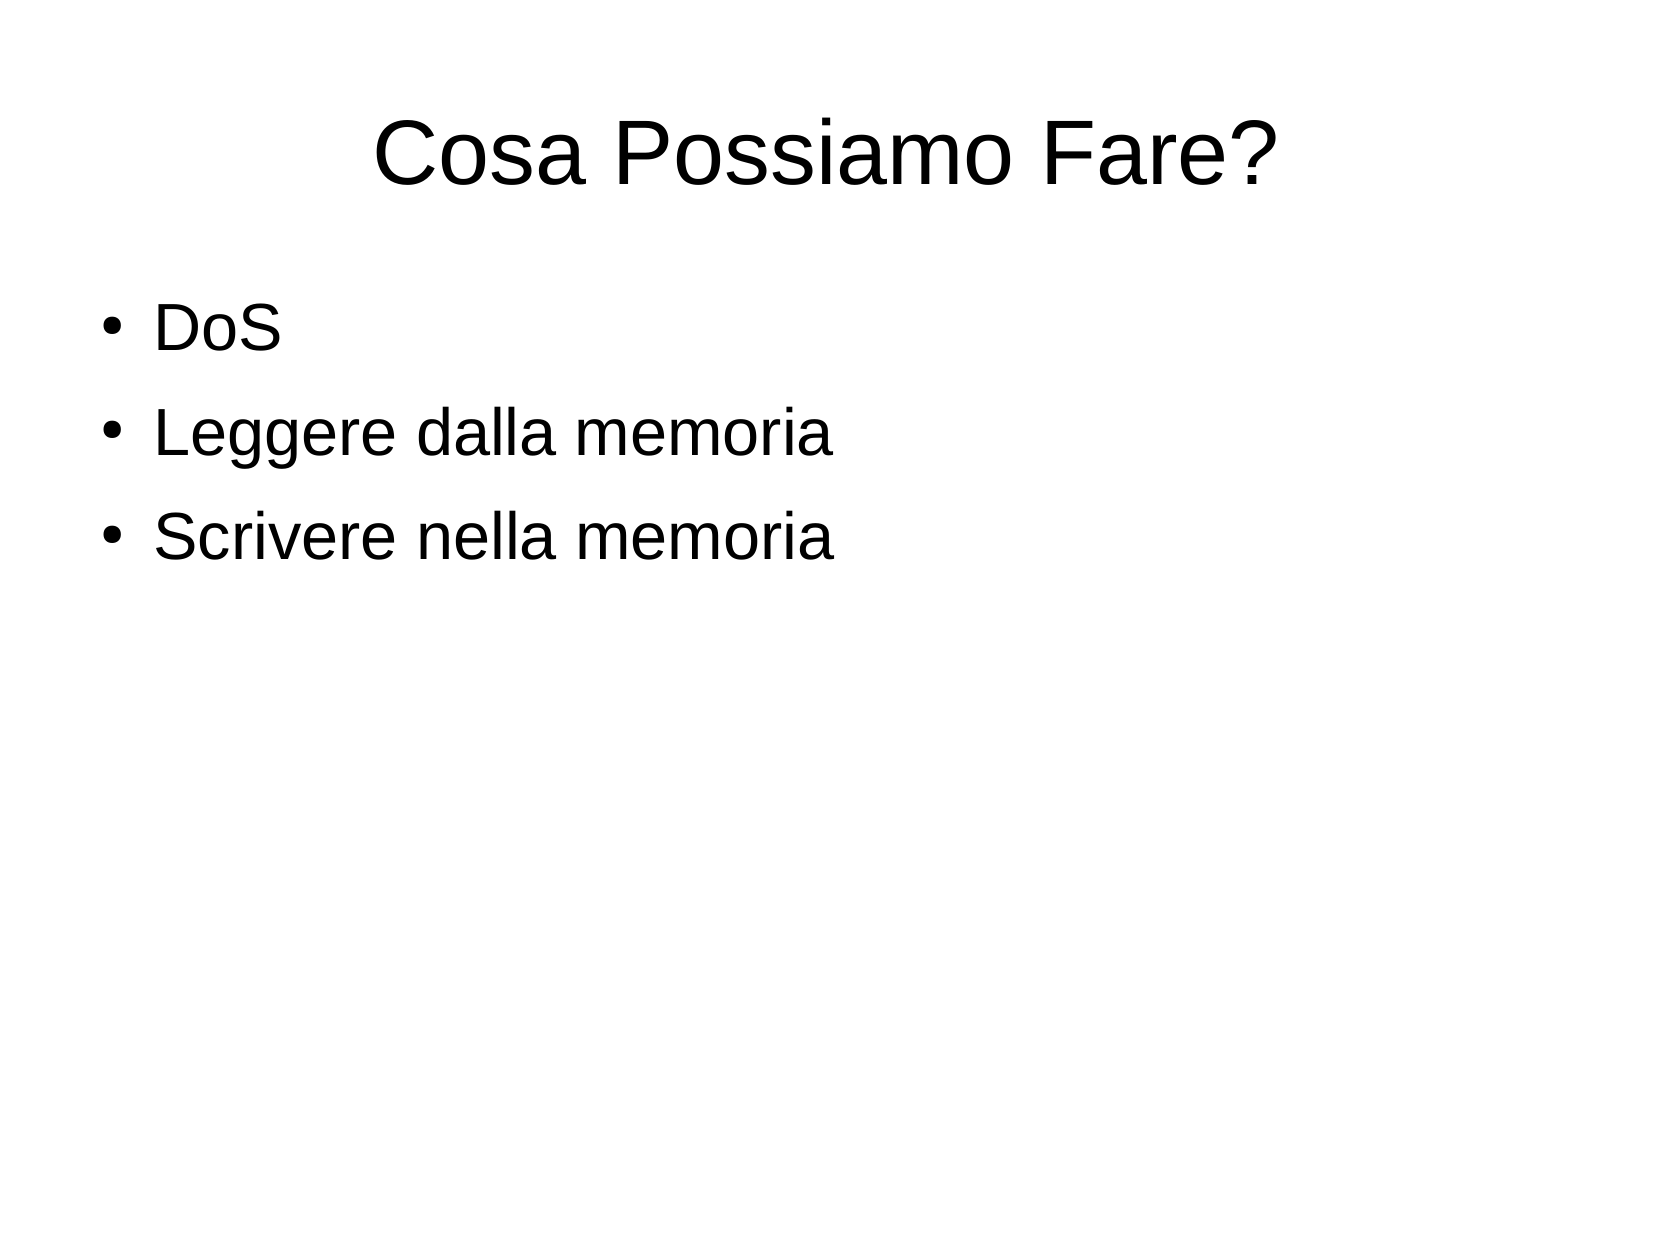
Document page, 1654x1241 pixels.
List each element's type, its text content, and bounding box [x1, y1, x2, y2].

title Cosa Possiamo Fare? [82, 49, 1571, 257]
list DoS Leggere dalla memoria Scrivere nella memoria [82, 290, 1571, 1010]
